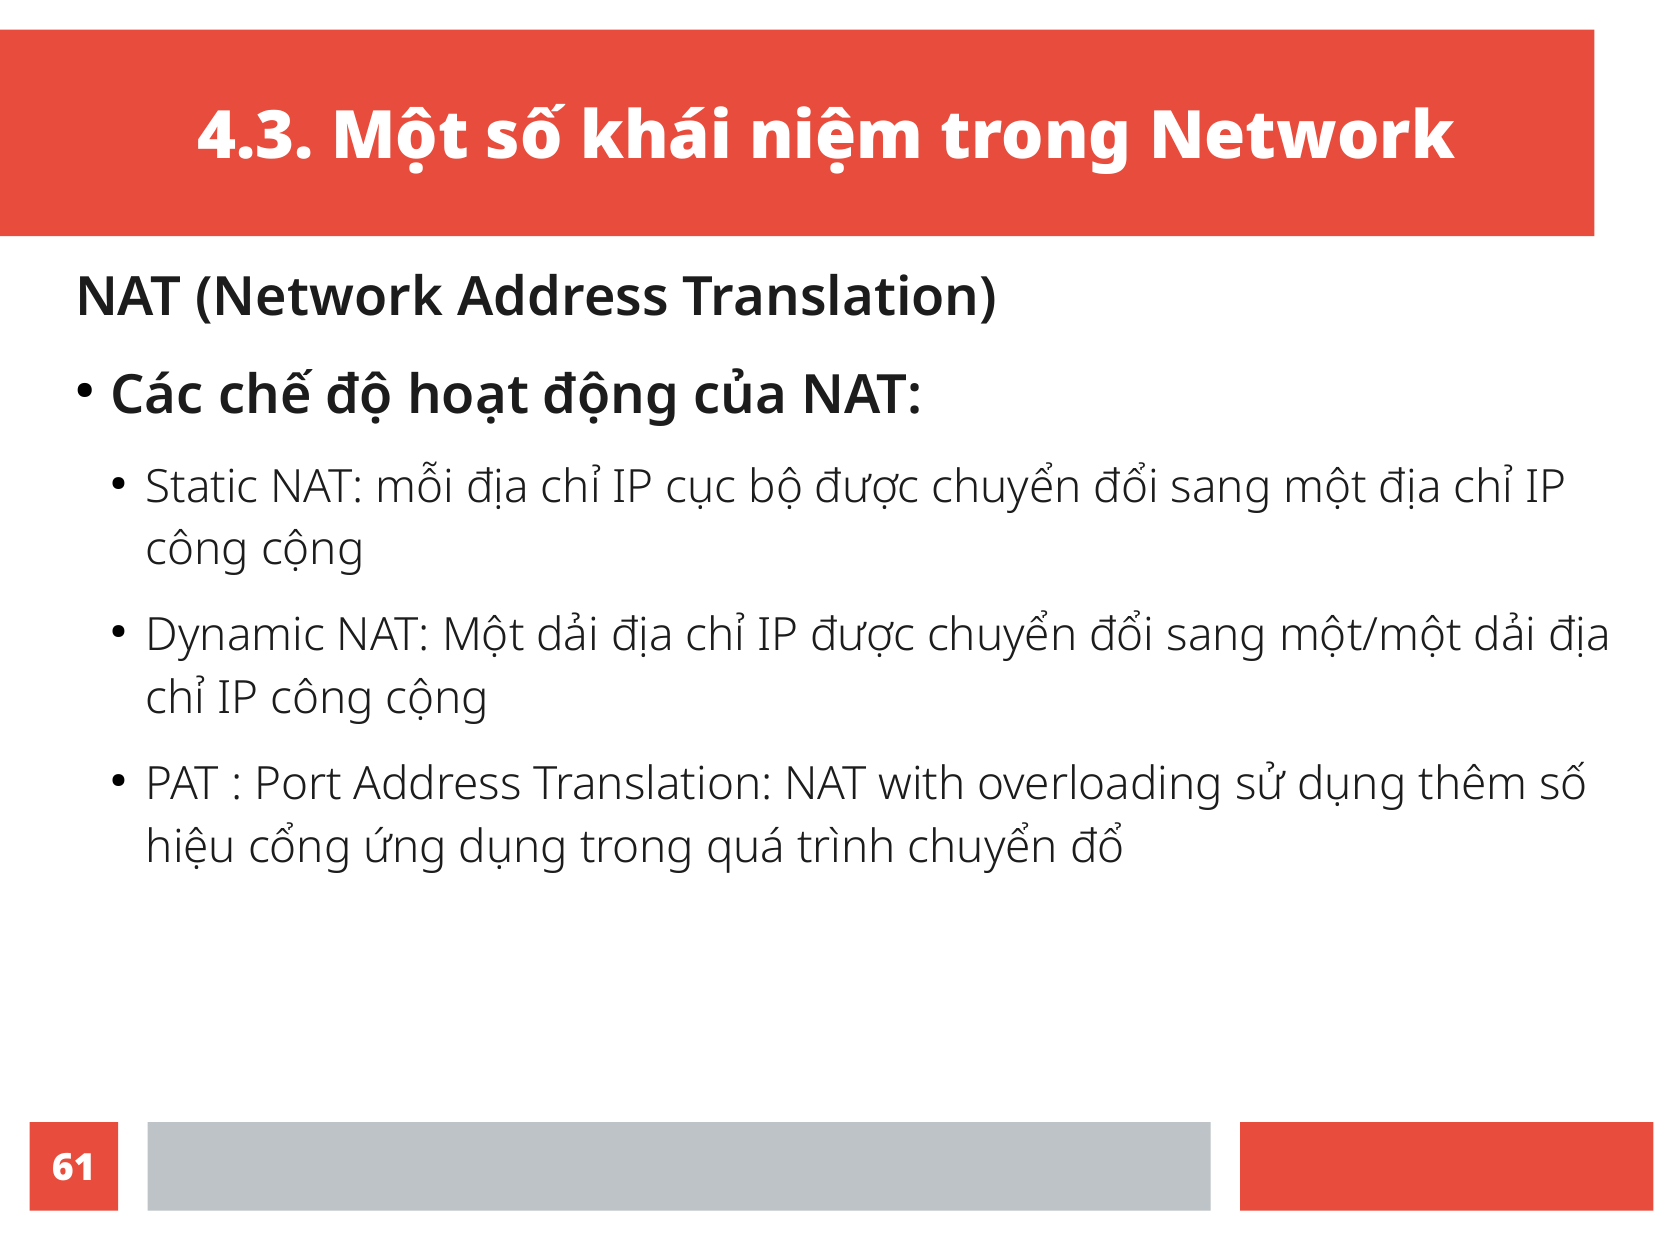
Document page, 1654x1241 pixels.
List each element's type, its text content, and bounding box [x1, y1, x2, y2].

list NAT (Network Address Translation) Các chế độ hoạt động của NAT: Static NAT: mỗi địa chỉ IP cục bộ được chuyển đổi sang một địa chỉ IP công cộng Dynamic NAT: Một dải địa chỉ IP được chuyển đổi sang một/một dải địa chỉ IP công cộng PAT : Port Address Translation: NAT with overloading sử dụng thêm số hiệu cổng ứng dụng trong quá trình chuyển đổ [75, 257, 1636, 1126]
title 4.3. Một số khái niệm trong Network [59, 59, 1595, 207]
